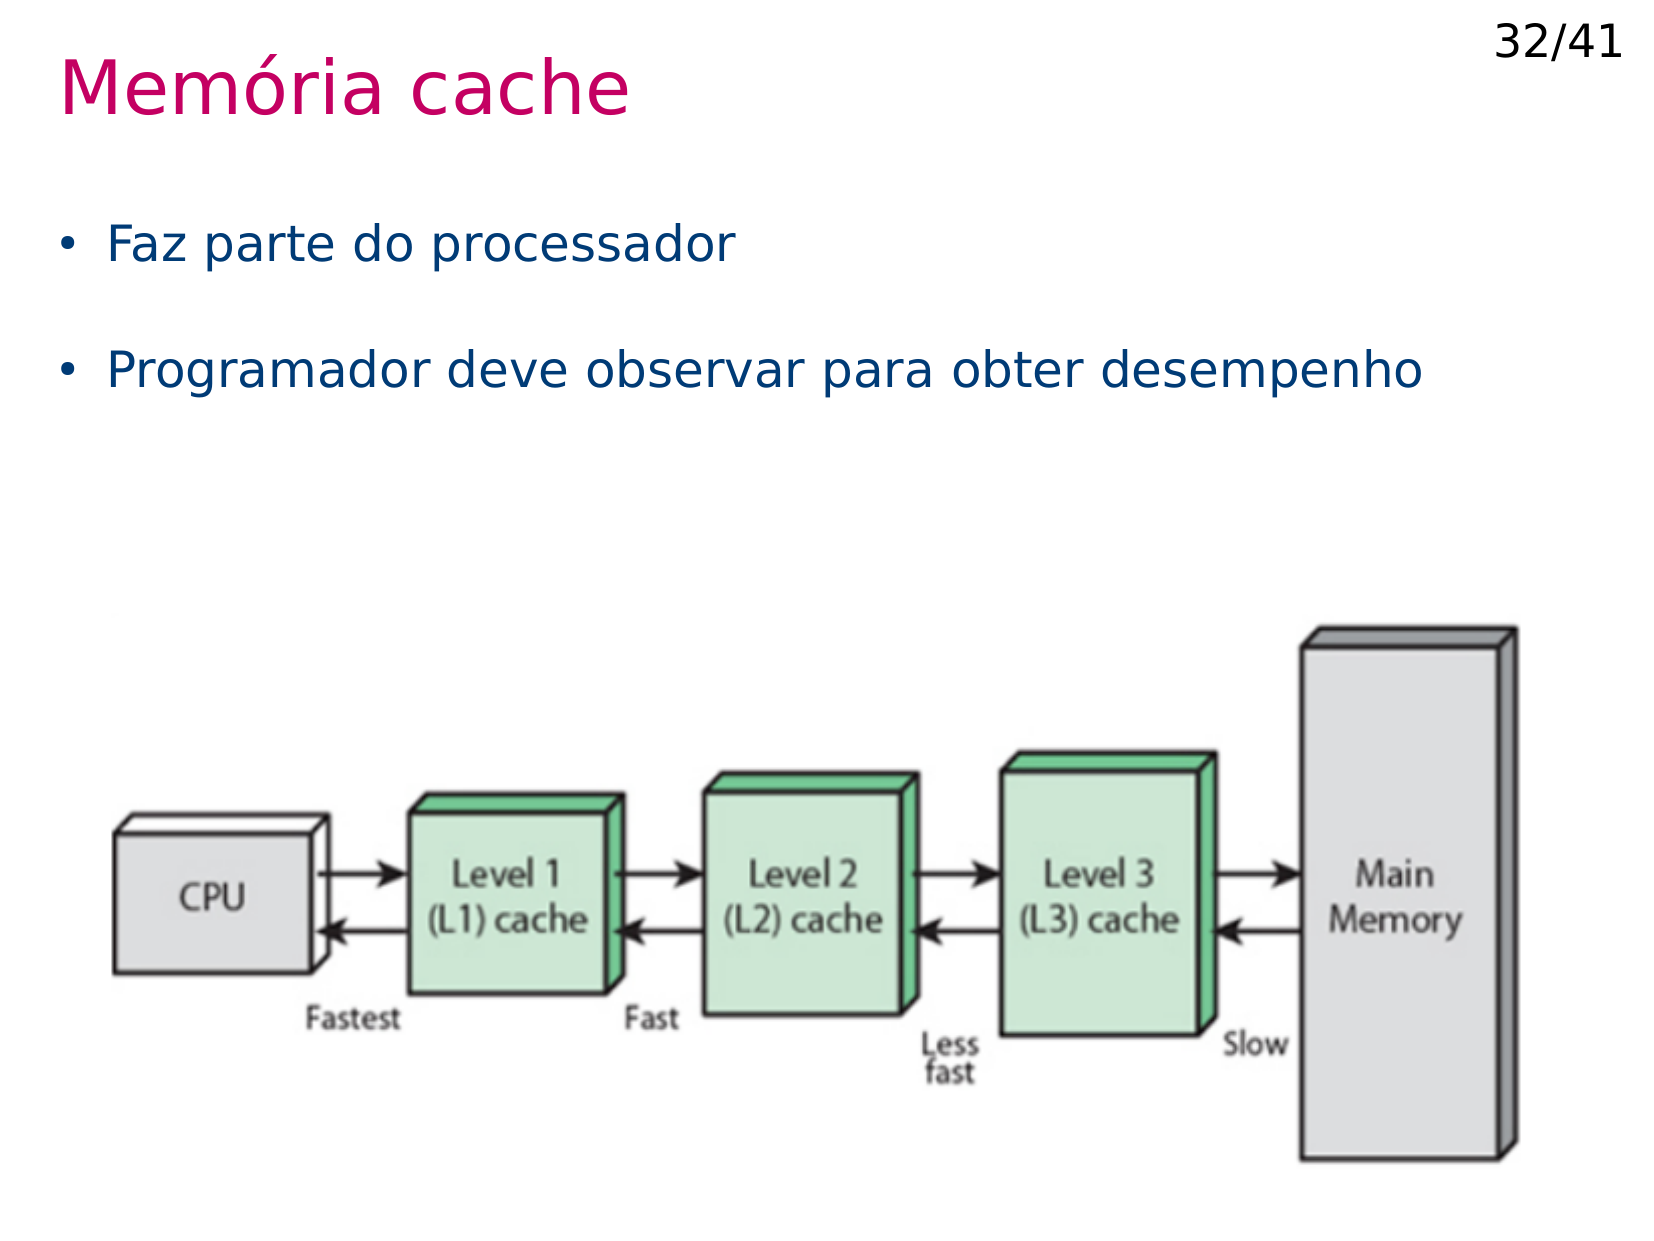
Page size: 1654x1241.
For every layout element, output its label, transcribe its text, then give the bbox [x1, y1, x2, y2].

title Memória cache [59, 29, 1625, 148]
picture [88, 613, 1565, 1171]
list Faz parte do processador Programador deve observar para obter desempenho [59, 206, 1625, 1211]
